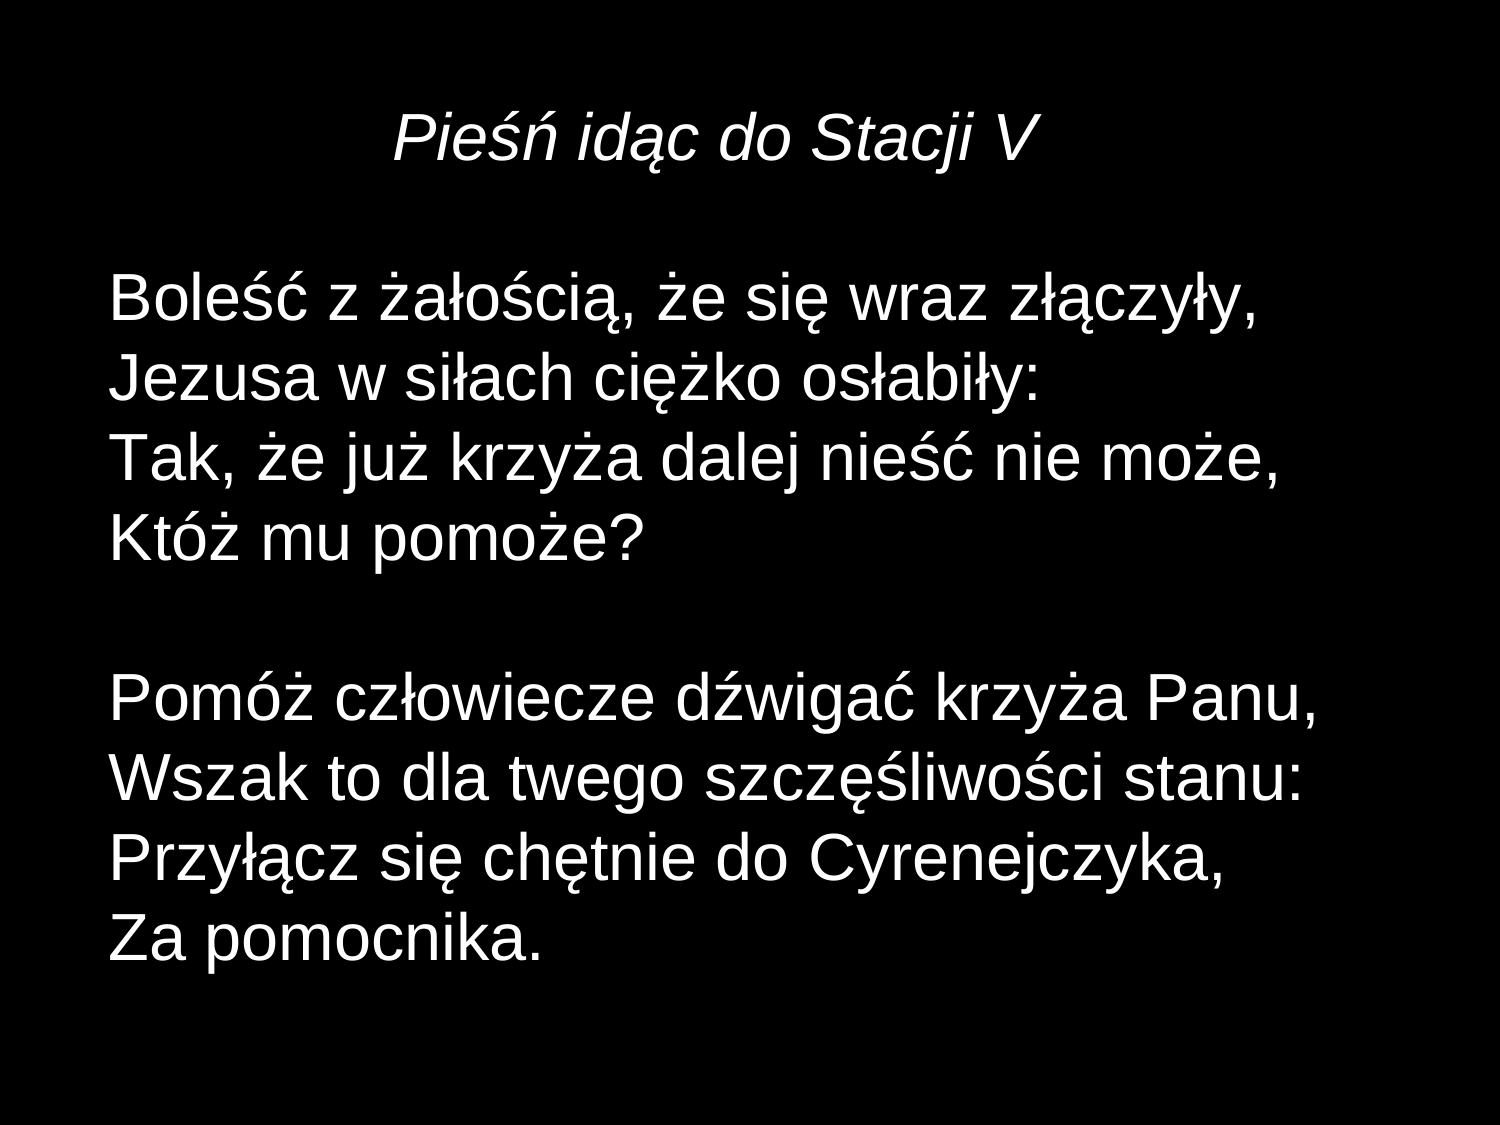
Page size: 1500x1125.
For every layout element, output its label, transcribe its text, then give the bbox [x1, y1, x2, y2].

text_box Pieśń idąc do Stacji V Boleść z żałością, że się wraz złączyły, Jezusa w siłach ciężko osłabiły: Tak, że już krzyża dalej nieść nie może, Któż mu pomoże? Pomóż człowiecze dźwigać krzyża Panu, Wszak to dla twego szczęśliwości stanu: Przyłącz się chętnie do Cyrenejczyka, Za pomocnika. [93, 86, 1465, 982]
